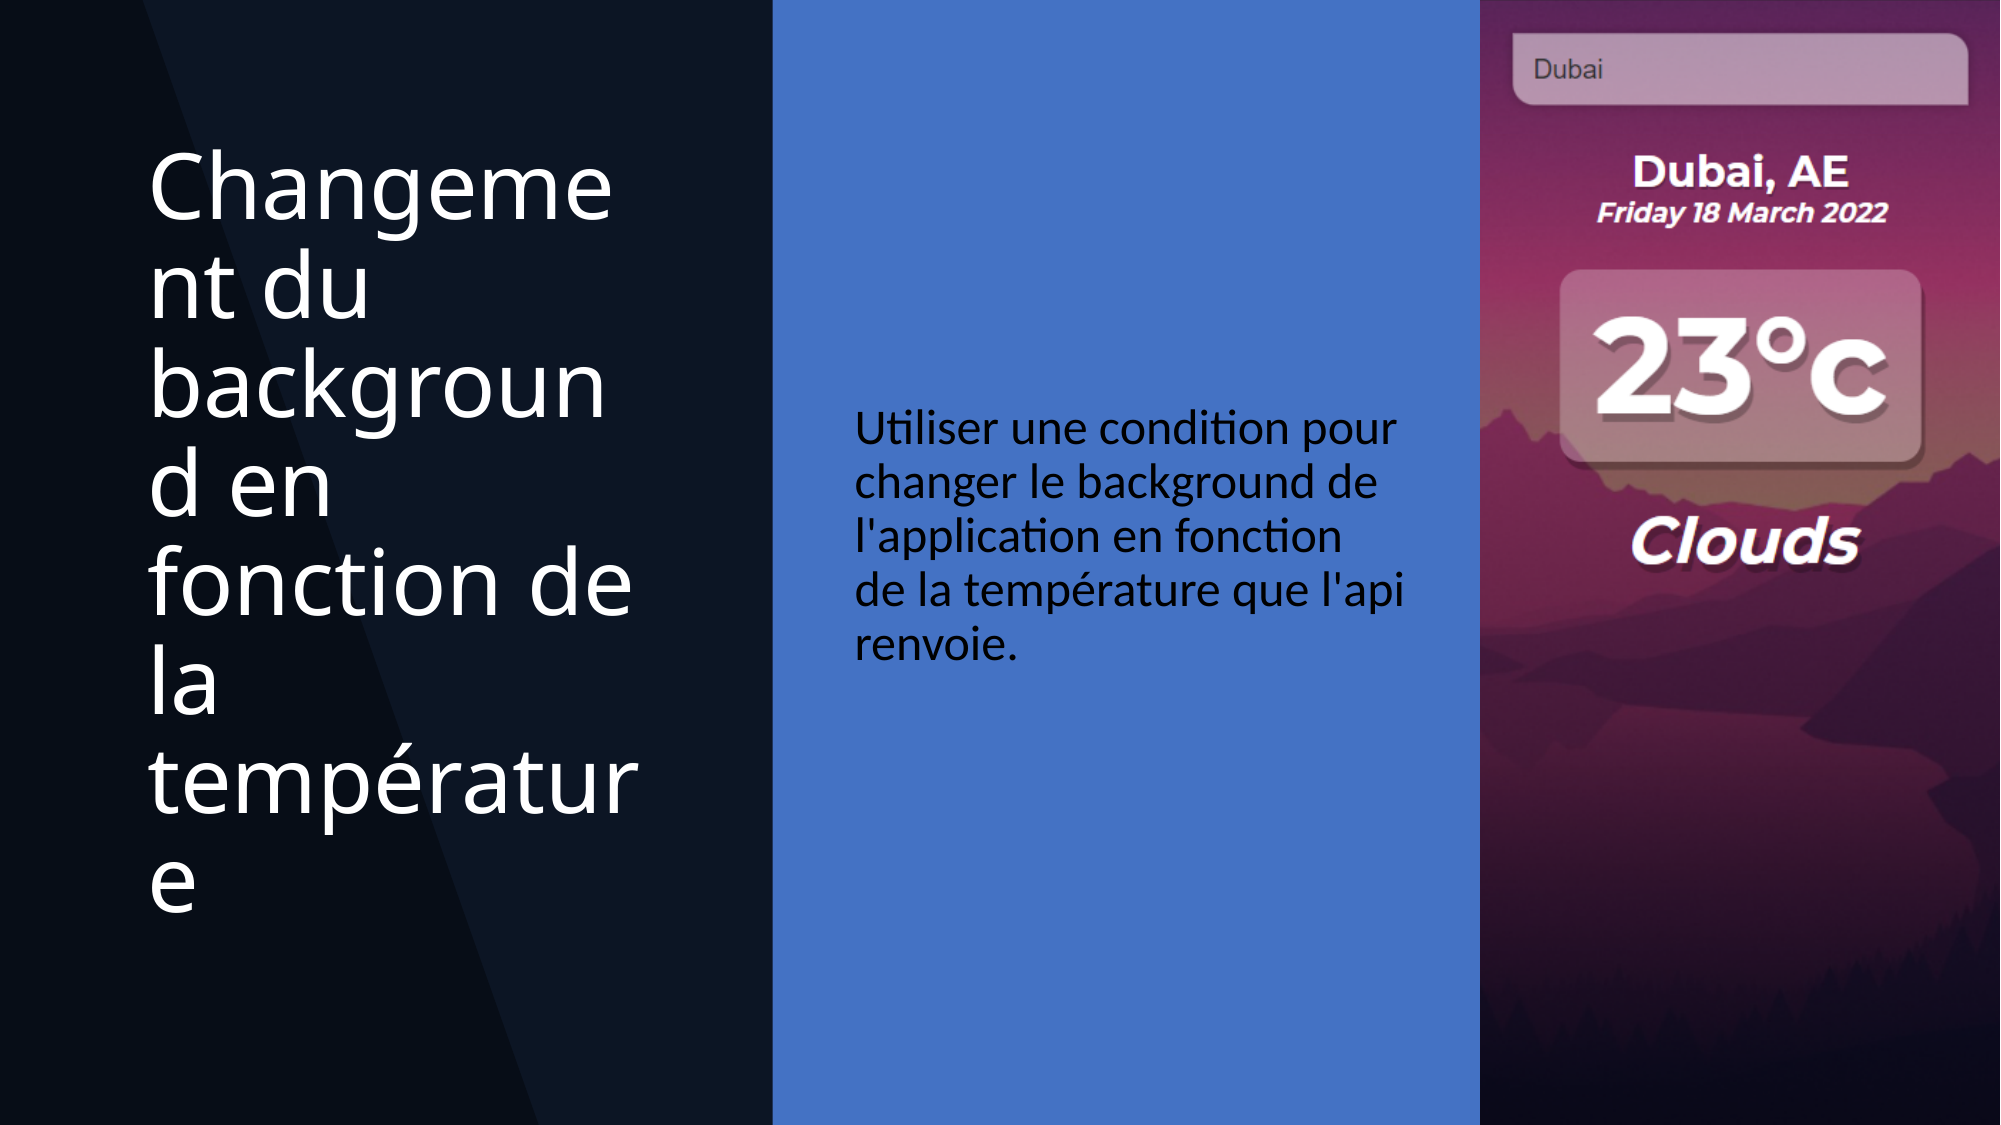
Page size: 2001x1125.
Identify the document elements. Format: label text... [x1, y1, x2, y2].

text_box [0, 0, 1480, 1125]
list Utiliser une condition pour changer le background de l'application en fonction de la température que l'api renvoie. [839, 104, 1421, 968]
title Changement du background en fonction de la température [131, 104, 671, 968]
picture [1480, 0, 2000, 1125]
